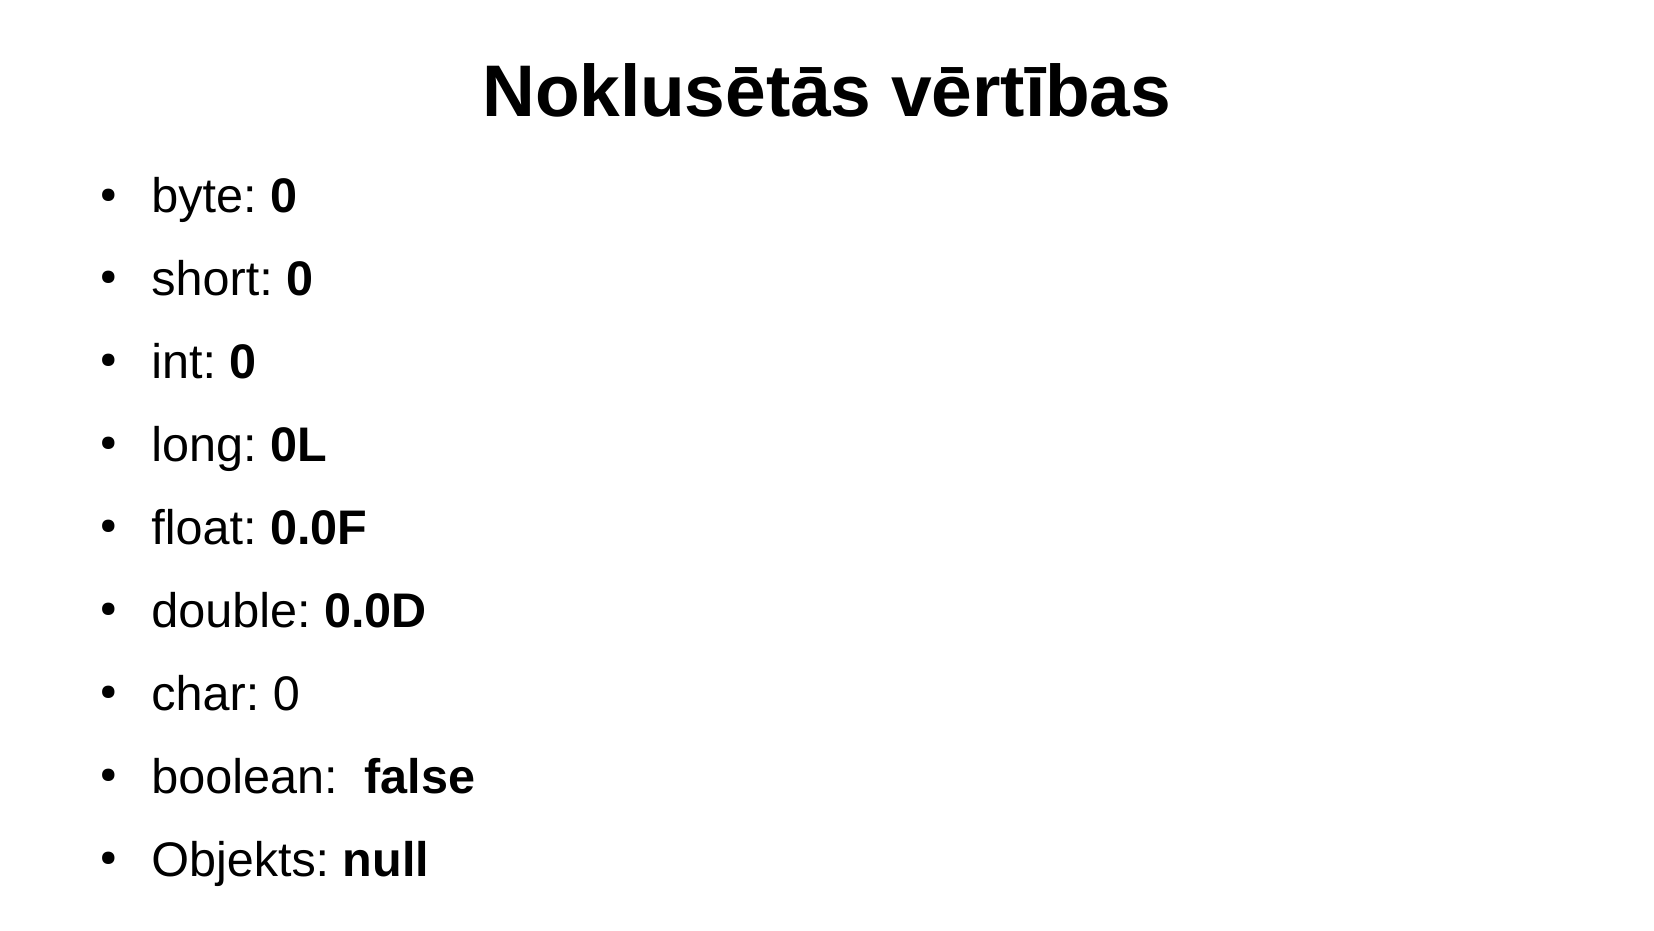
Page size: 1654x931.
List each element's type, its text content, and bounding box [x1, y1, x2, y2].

list byte: 0 short: 0 int: 0 long: 0L float: 0.0F double: 0.0D char: 0 boolean: false Objekts: null [82, 168, 1538, 889]
title Noklusētās vērtības [82, 37, 1571, 147]
